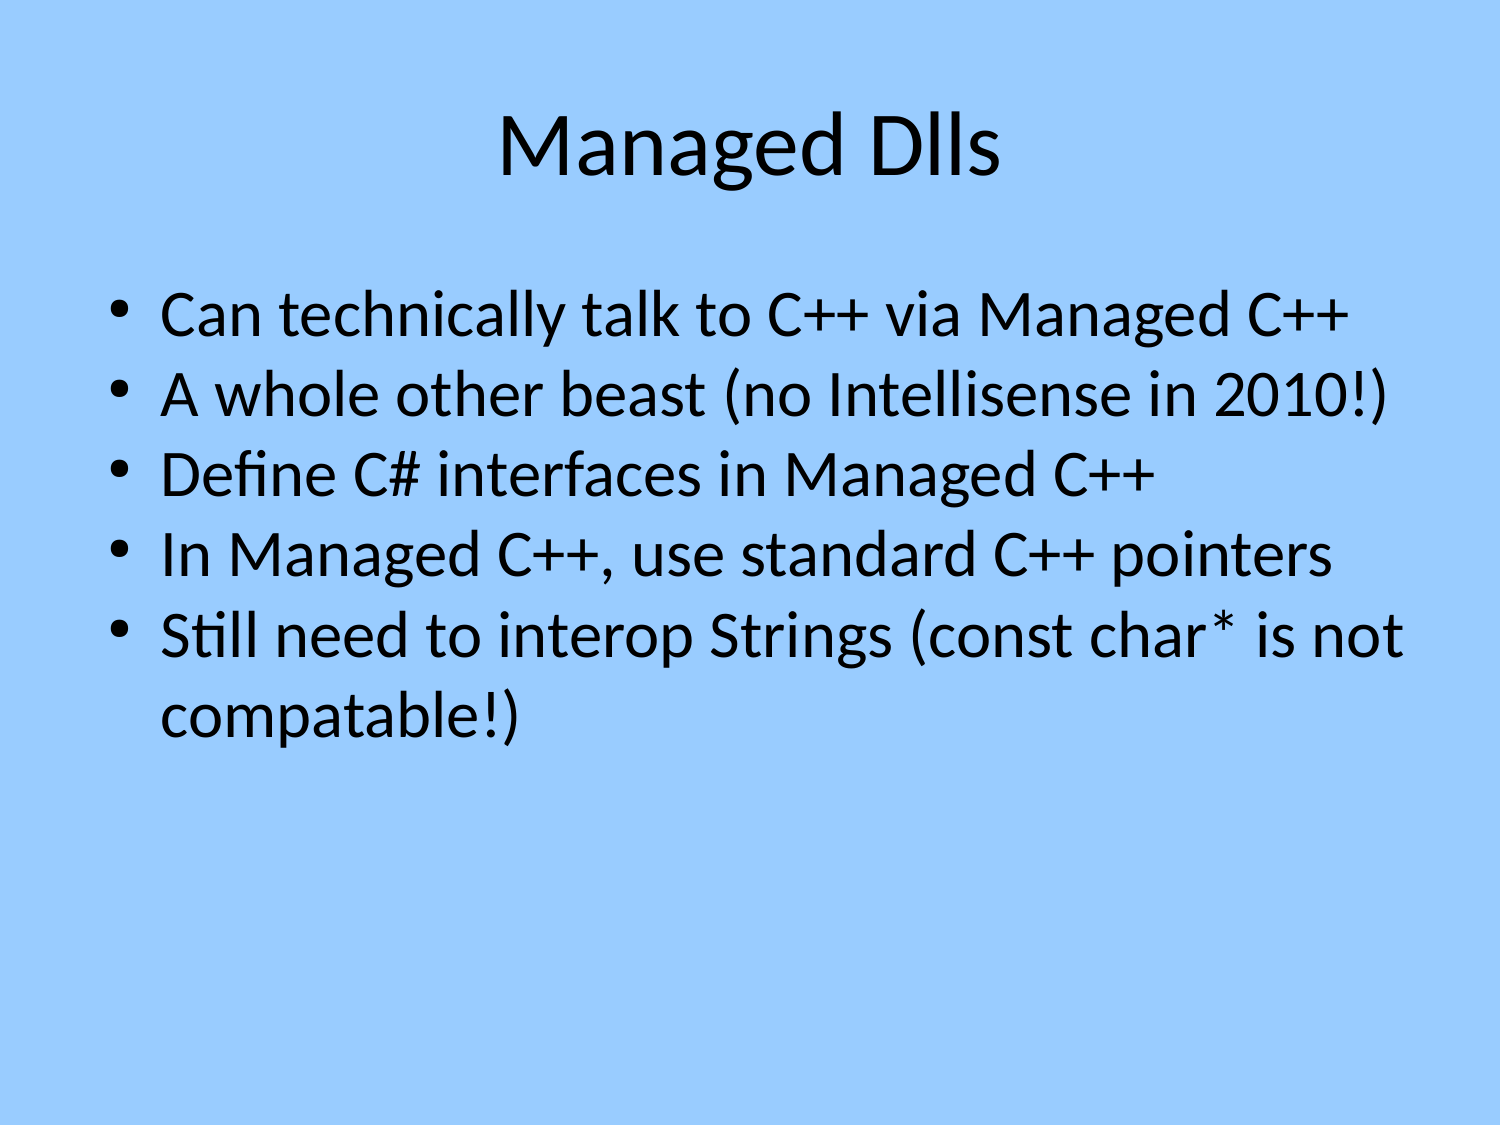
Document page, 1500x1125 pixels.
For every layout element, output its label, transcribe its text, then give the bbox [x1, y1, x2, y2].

list Can technically talk to C++ via Managed C++ A whole other beast (no Intellisense in 2010!) Define C# interfaces in Managed C++ In Managed C++, use standard C++ pointers Still need to interop Strings (const char* is not compatable!) [75, 262, 1425, 1005]
title Managed Dlls [75, 45, 1425, 233]
